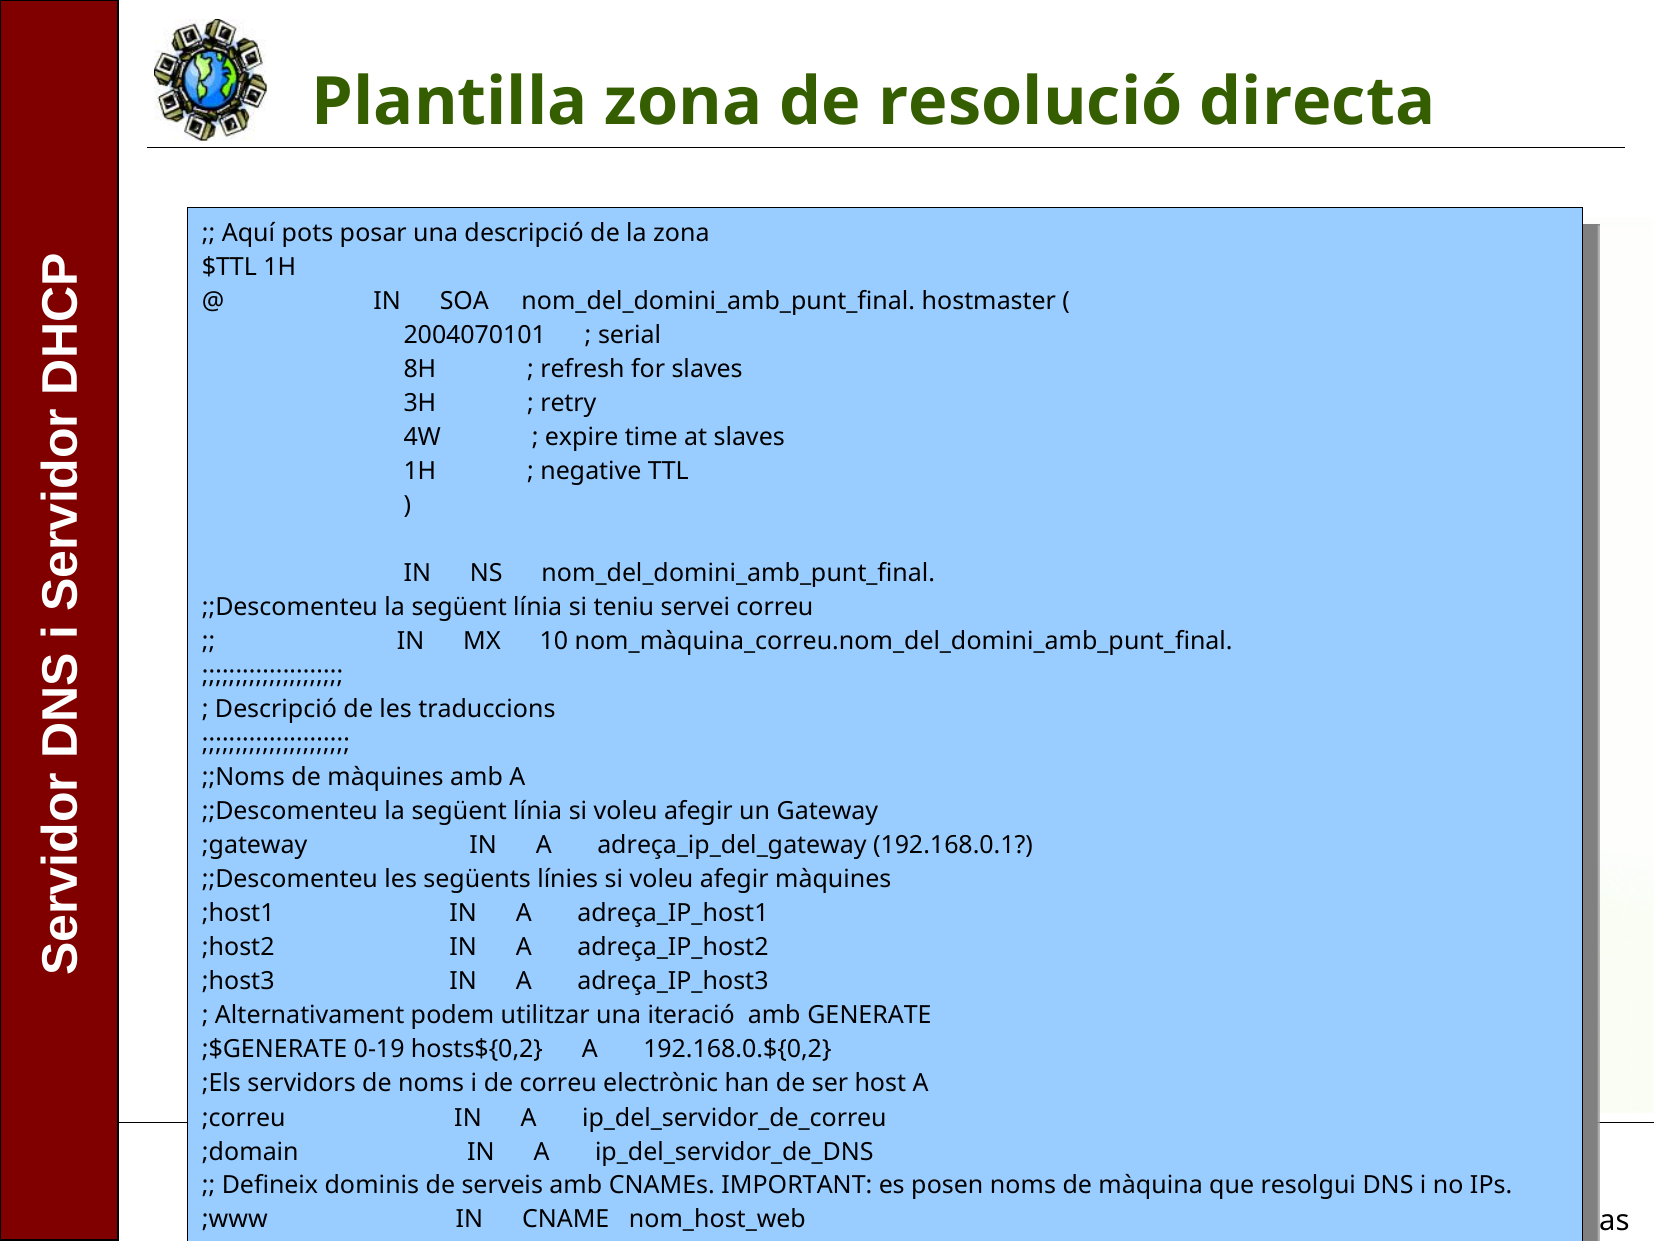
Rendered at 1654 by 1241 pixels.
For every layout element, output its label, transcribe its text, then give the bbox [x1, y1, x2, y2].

title Plantilla zona de resolució directa [129, 56, 1619, 141]
picture [1583, 217, 1654, 1113]
picture [154, 19, 268, 56]
text_box ;; Aquí pots posar una descripció de la zona $TTL 1H @ IN SOA nom_del_domini_amb_punt_final. hostmaster ( 2004070101 ; serial 8H ; refresh for slaves 3H ; retry 4W ; expire time at slaves 1H ; negative TTL ) IN NS nom_del_domini_amb_punt_final. ;;Descomenteu la següent línia si teniu servei correu ;; IN MX 10 nom_màquina_correu.nom_del_domini_amb_punt_final. ;;;;;;;;;;;;;;;;;;;;; ; Descripció de les traduccions ;;;;;;;;;;;;;;;;;;;;;; ;;Noms de màquines amb A ;;Descomenteu la següent línia si voleu afegir un Gateway ;gateway IN A adreça_ip_del_gateway (192.168.0.1?) ;;Descomenteu les següents línies si voleu afegir màquines ;host1 IN A adreça_IP_host1 ;host2 IN A adreça_IP_host2 ;host3 IN A adreça_IP_host3 ; Alternativament podem utilitzar una iteració amb GENERATE ;$GENERATE 0-19 hosts${0,2} A 192.168.0.${0,2} ;Els servidors de noms i de correu electrònic han de ser host A ;correu IN A ip_del_servidor_de_correu ;domain IN A ip_del_servidor_de_DNS ;; Defineix dominis de serveis amb CNAMEs. IMPORTANT: es posen noms de màquina que resolgui DNS i no IPs. ;www IN CNAME nom_host_web ;ldap IN CNAME nom_host_ldap [187, 207, 1583, 999]
